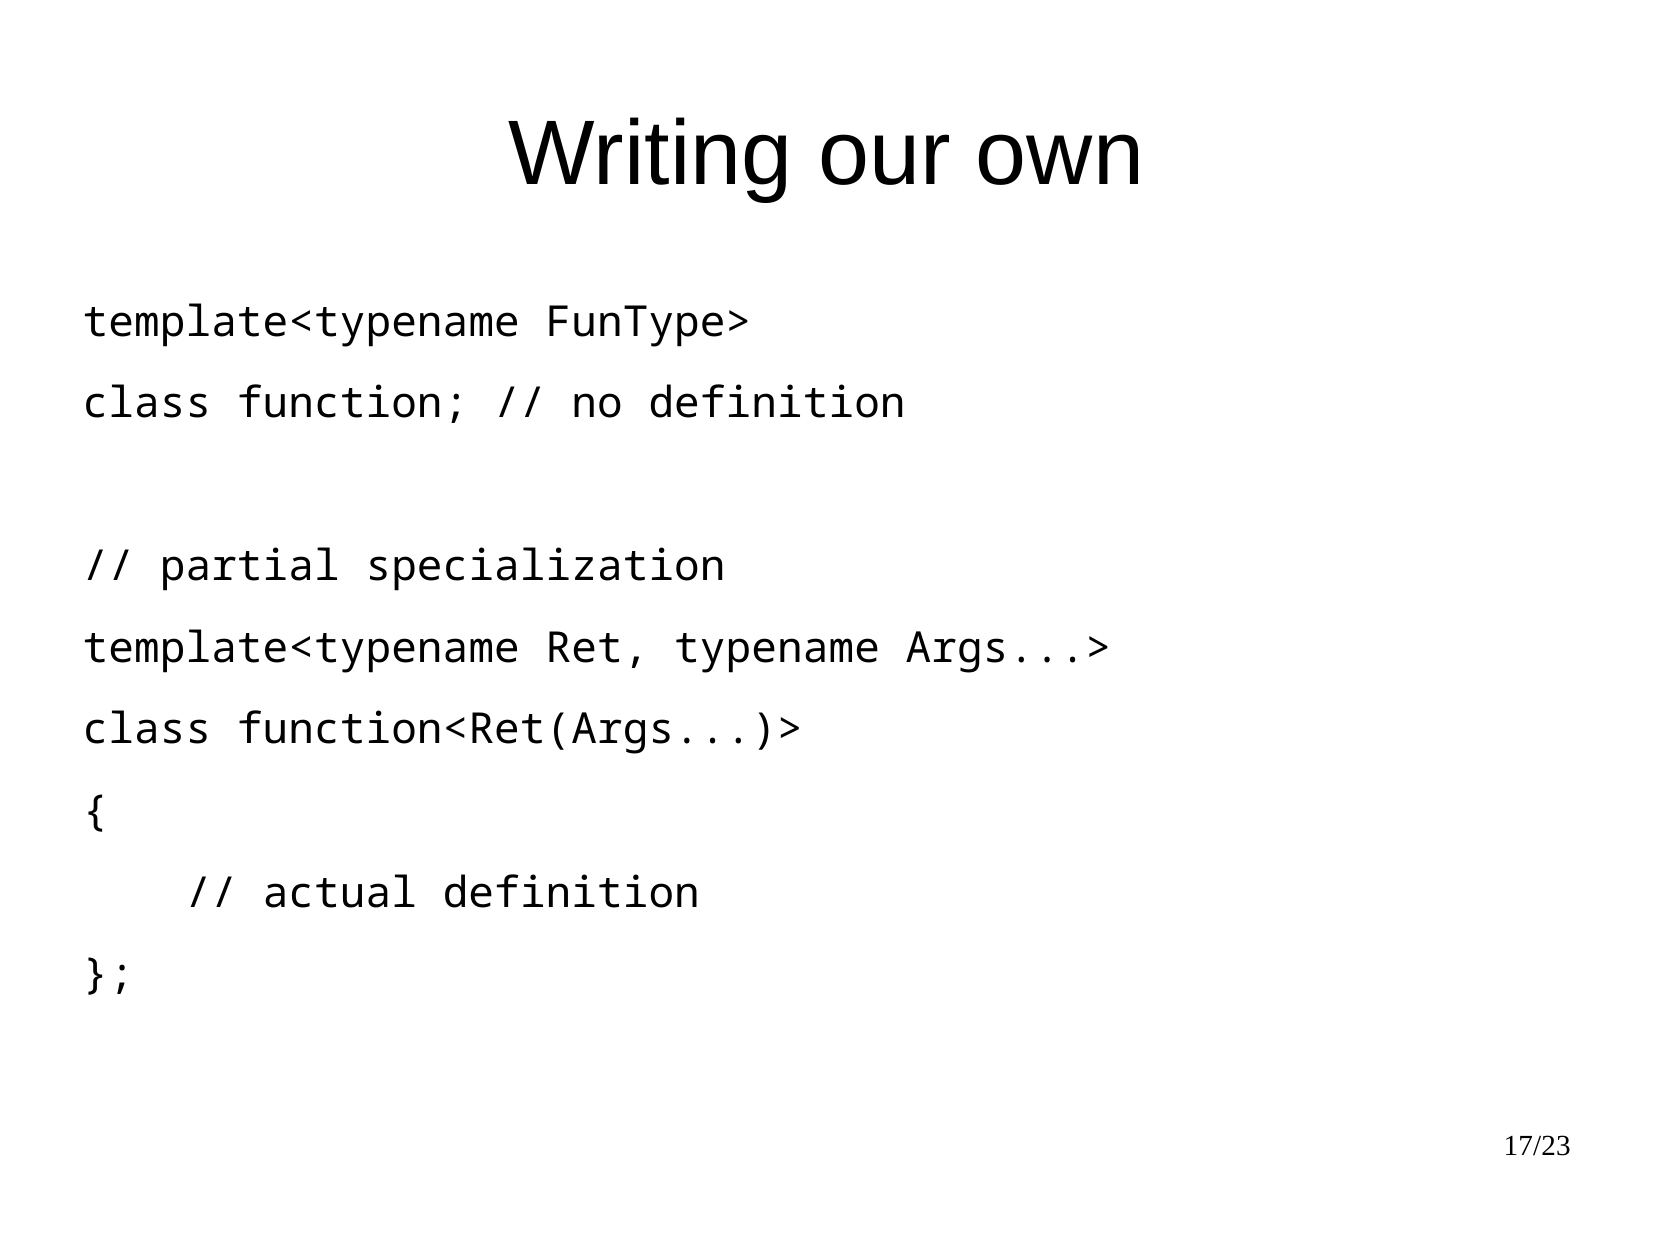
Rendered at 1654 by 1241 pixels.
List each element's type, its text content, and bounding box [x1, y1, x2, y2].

title Writing our own [82, 49, 1571, 257]
list template<typename FunType> class function; // no definition // partial specialization template<typename Ret, typename Args...> class function<Ret(Args...)> { // actual definition }; [82, 290, 1571, 1010]
